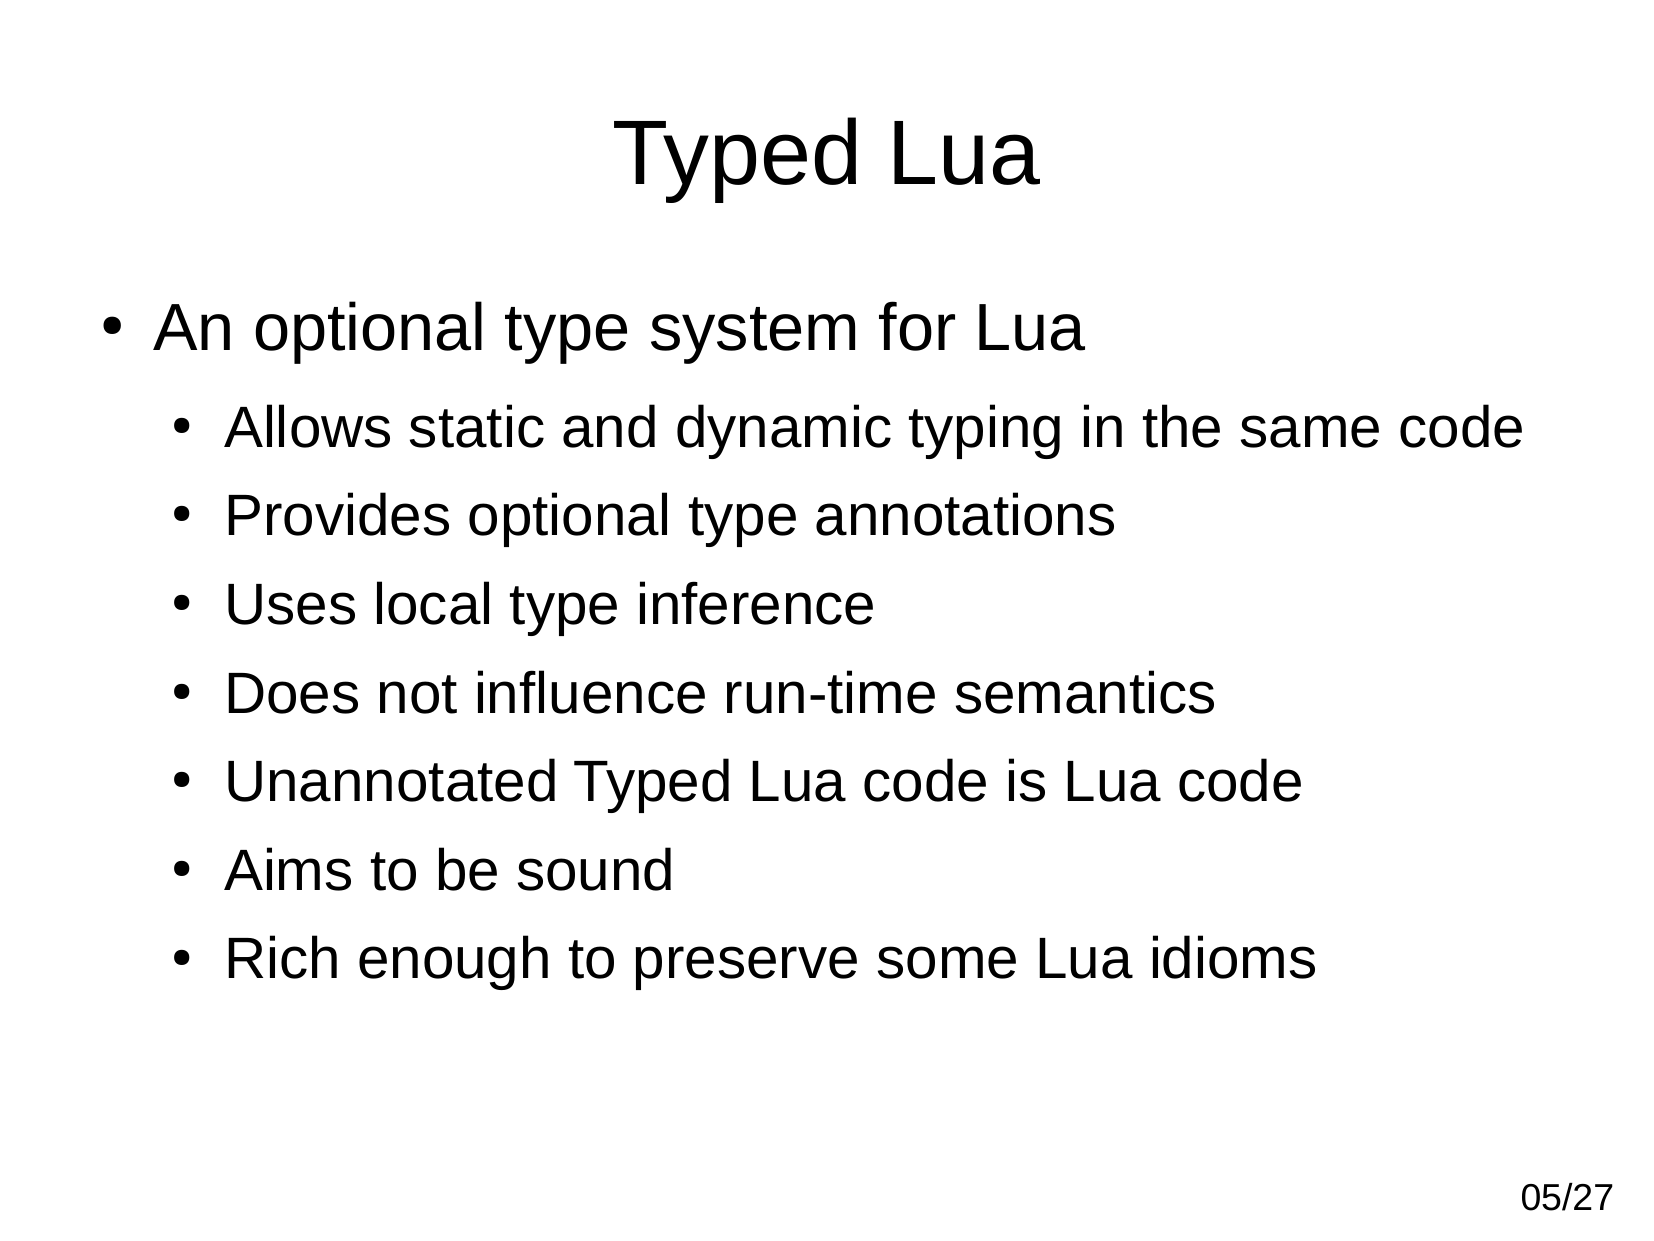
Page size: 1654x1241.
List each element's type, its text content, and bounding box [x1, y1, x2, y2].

title Typed Lua [82, 49, 1571, 257]
list An optional type system for Lua Allows static and dynamic typing in the same code Provides optional type annotations Uses local type inference Does not influence run-time semantics Unannotated Typed Lua code is Lua code Aims to be sound Rich enough to preserve some Lua idioms [82, 290, 1571, 1109]
text_box 05/27 [1495, 1168, 1630, 1239]
